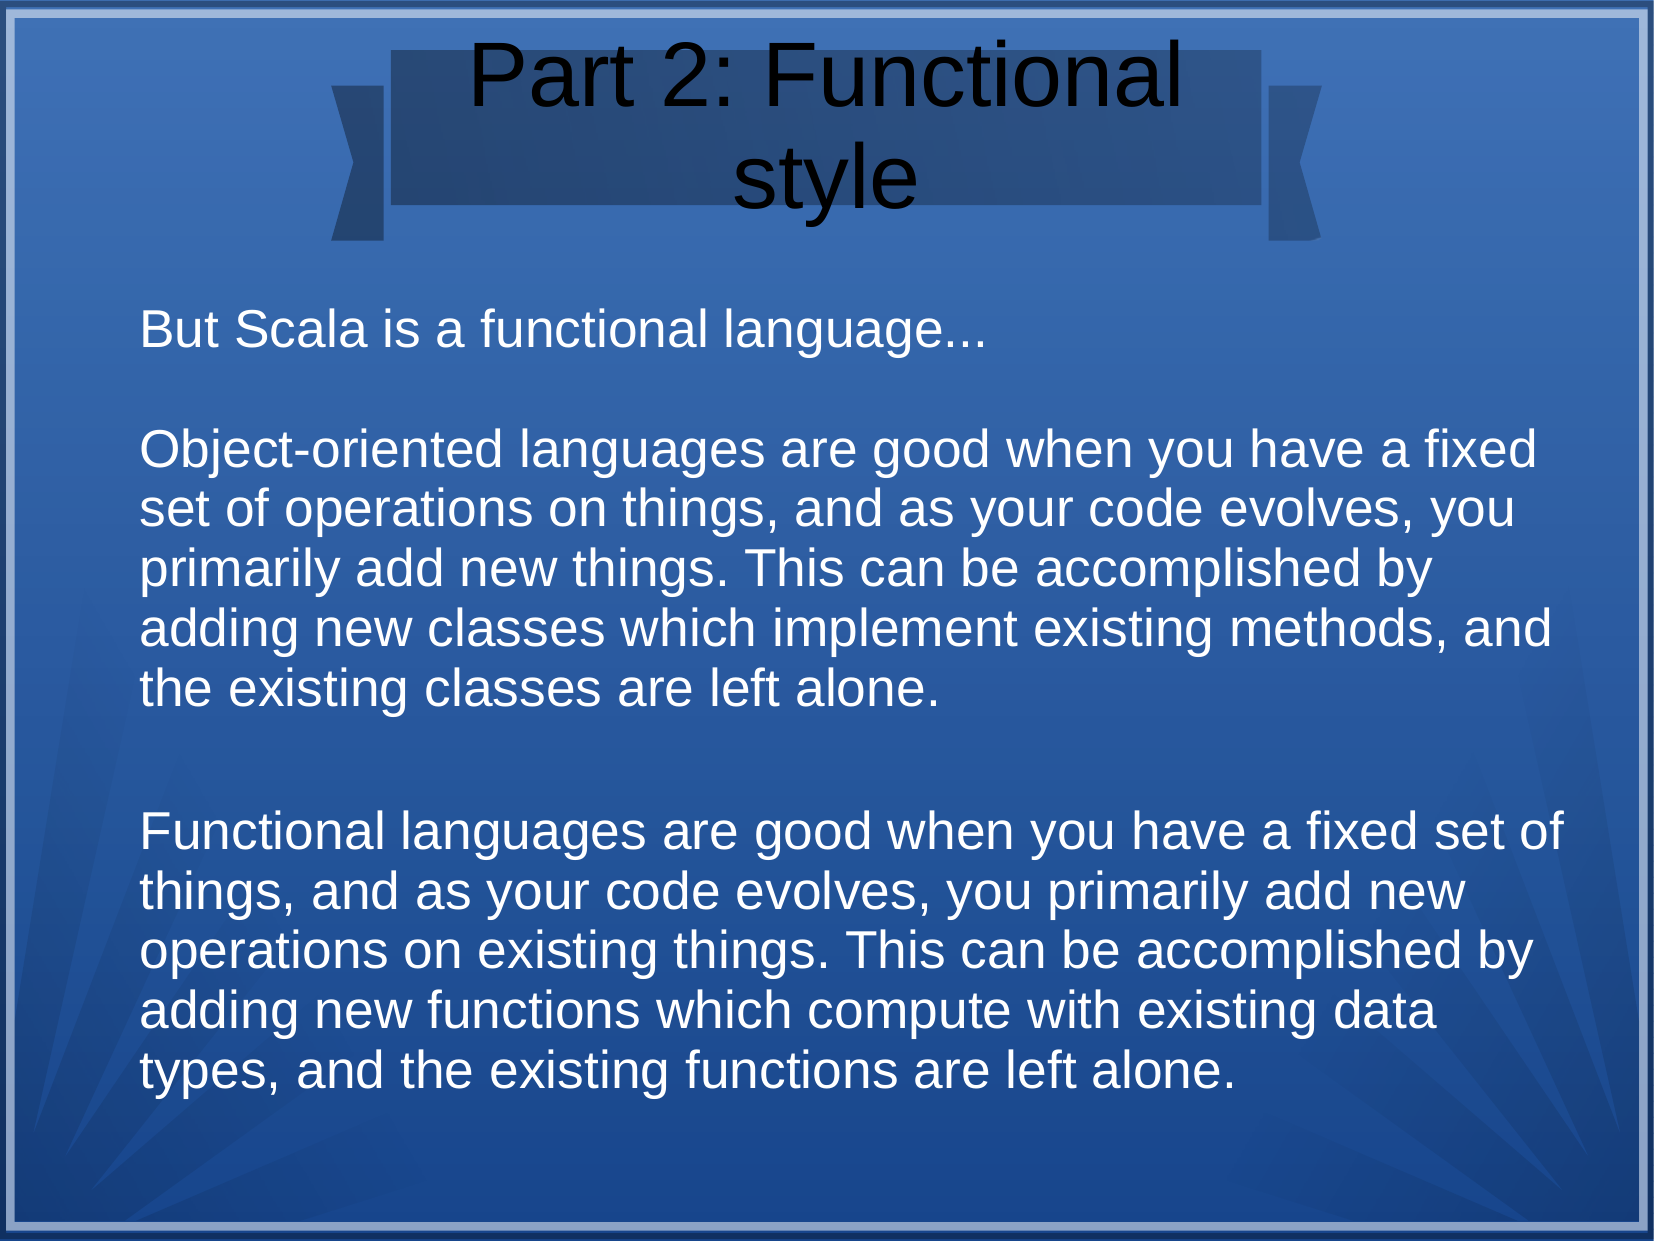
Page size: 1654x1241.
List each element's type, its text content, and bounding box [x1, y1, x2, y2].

title Part 2: Functional style [389, 23, 1264, 229]
list But Scala is a functional language... Object-oriented languages are good when you have a fixed set of operations on things, and as your code evolves, you primarily add new things. This can be accomplished by adding new classes which implement existing methods, and the existing classes are left alone. Functional languages are good when you have a fixed set of things, and as your code evolves, you primarily add new operations on existing things. This can be accomplished by adding new functions which compute with existing data types, and the existing functions are left alone. [82, 299, 1571, 1241]
